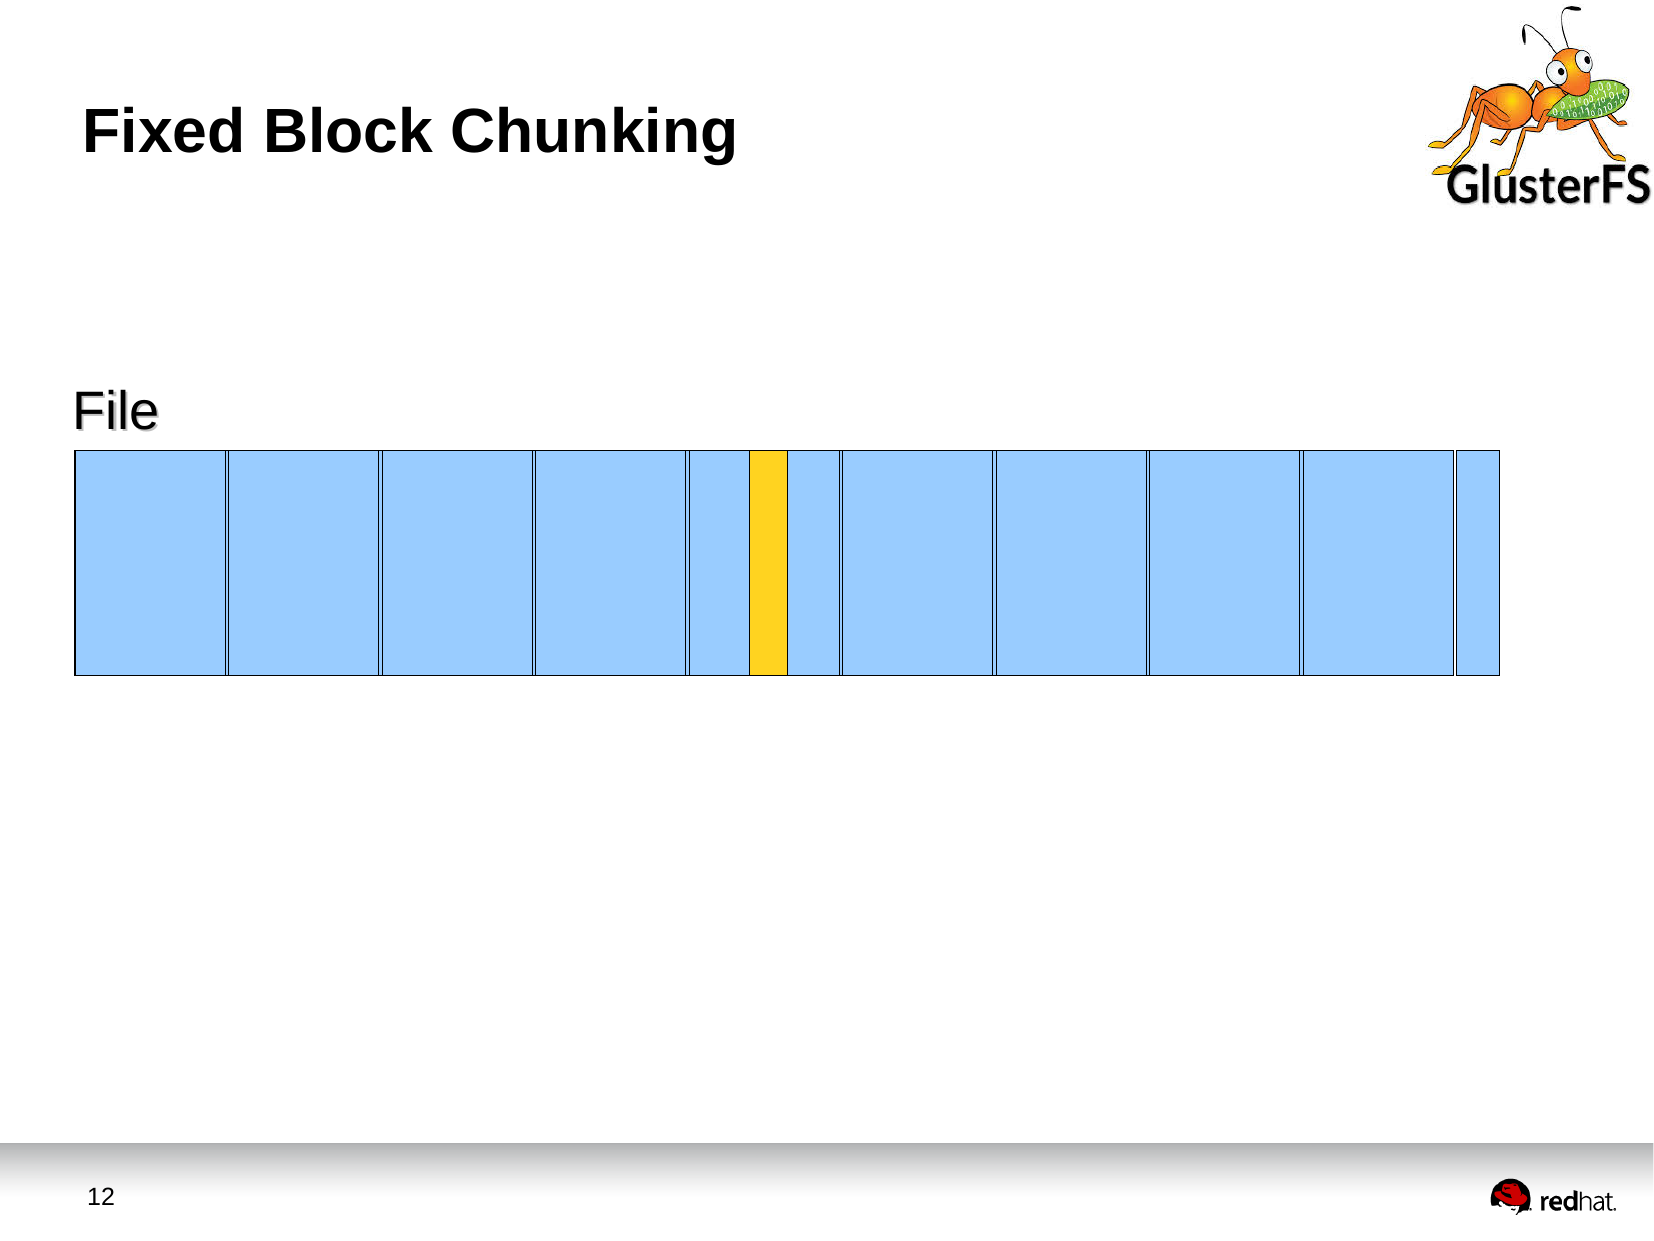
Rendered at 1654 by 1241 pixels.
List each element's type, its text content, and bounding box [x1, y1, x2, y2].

text_box File [57, 372, 175, 449]
picture [0, 1143, 1654, 1241]
picture [1425, 4, 1653, 208]
text_box [1456, 450, 1500, 676]
text_box [74, 450, 1454, 676]
title Fixed Block Chunking [82, 37, 1426, 226]
